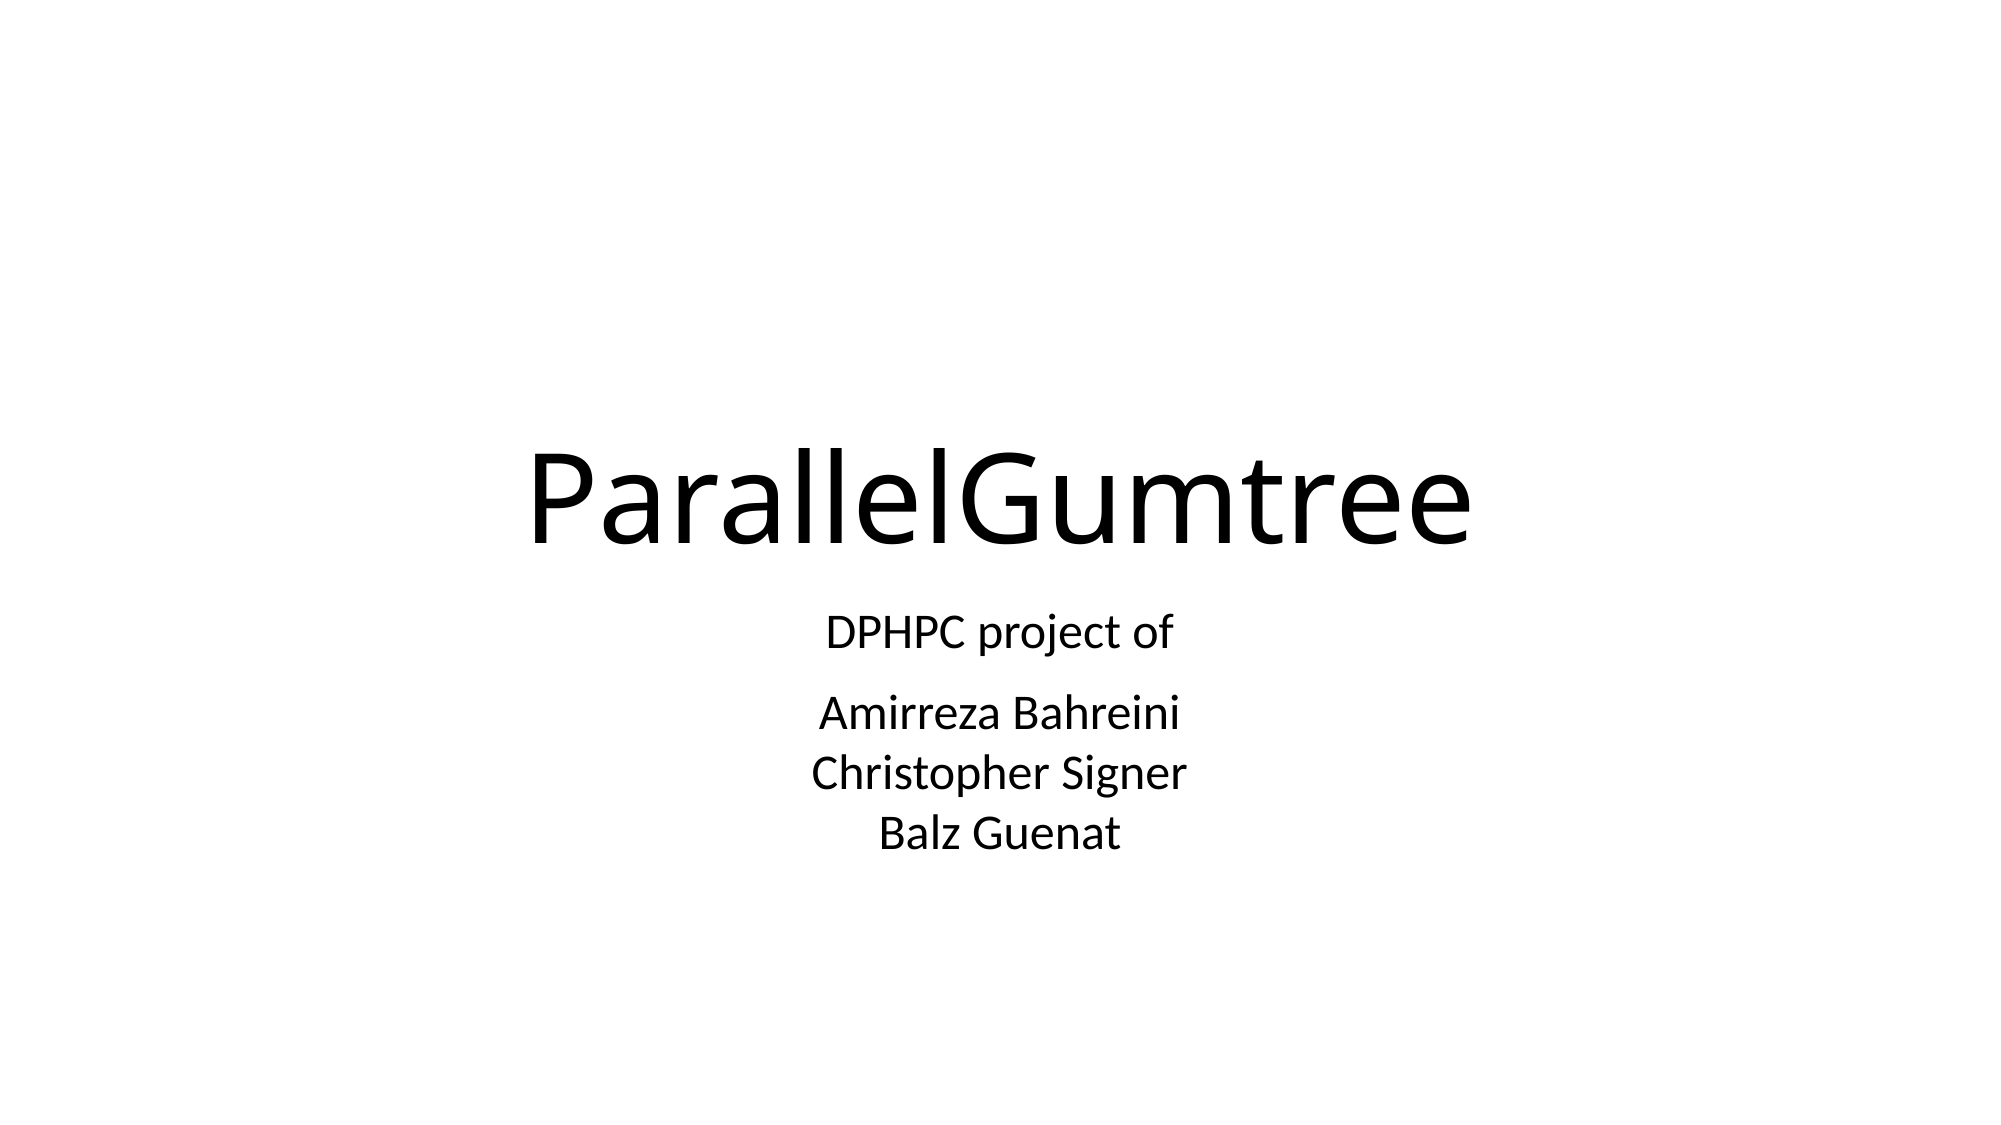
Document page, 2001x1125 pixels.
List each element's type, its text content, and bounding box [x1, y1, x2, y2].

subtitle DPHPC project of Amirreza Bahreini Christopher Signer Balz Guenat [249, 590, 1750, 863]
title ParallelGumtree [249, 184, 1750, 576]
